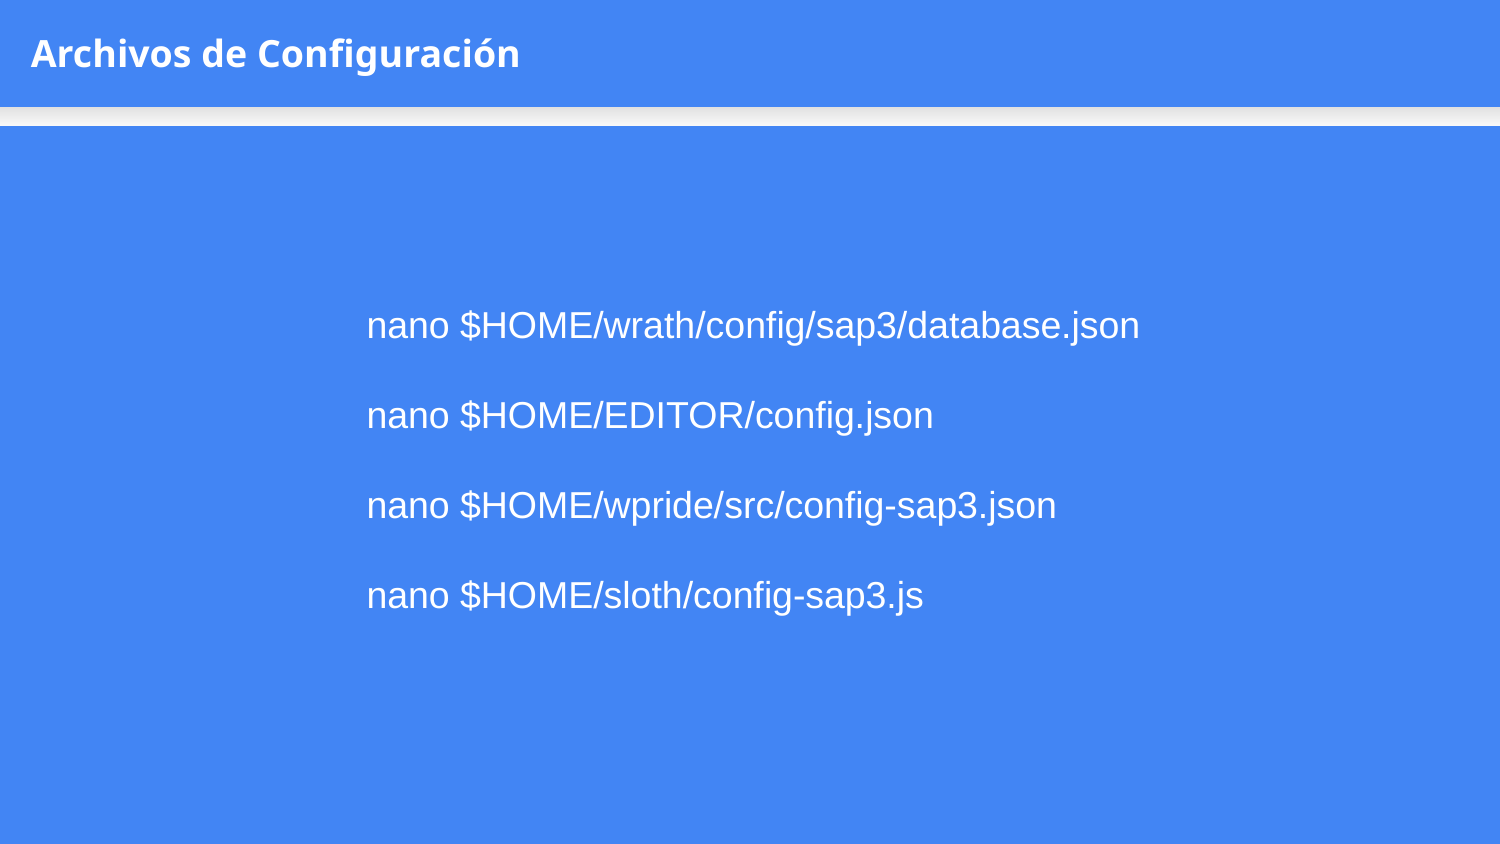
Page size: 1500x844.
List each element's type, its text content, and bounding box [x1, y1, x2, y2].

text_box nano $HOME/wrath/config/sap3/database.json nano $HOME/EDITOR/config.json nano $HOME/wpride/src/config-sap3.json nano $HOME/sloth/config-sap3.js [351, 286, 1376, 691]
text_box Archivos de Configuración [16, 2, 1464, 102]
